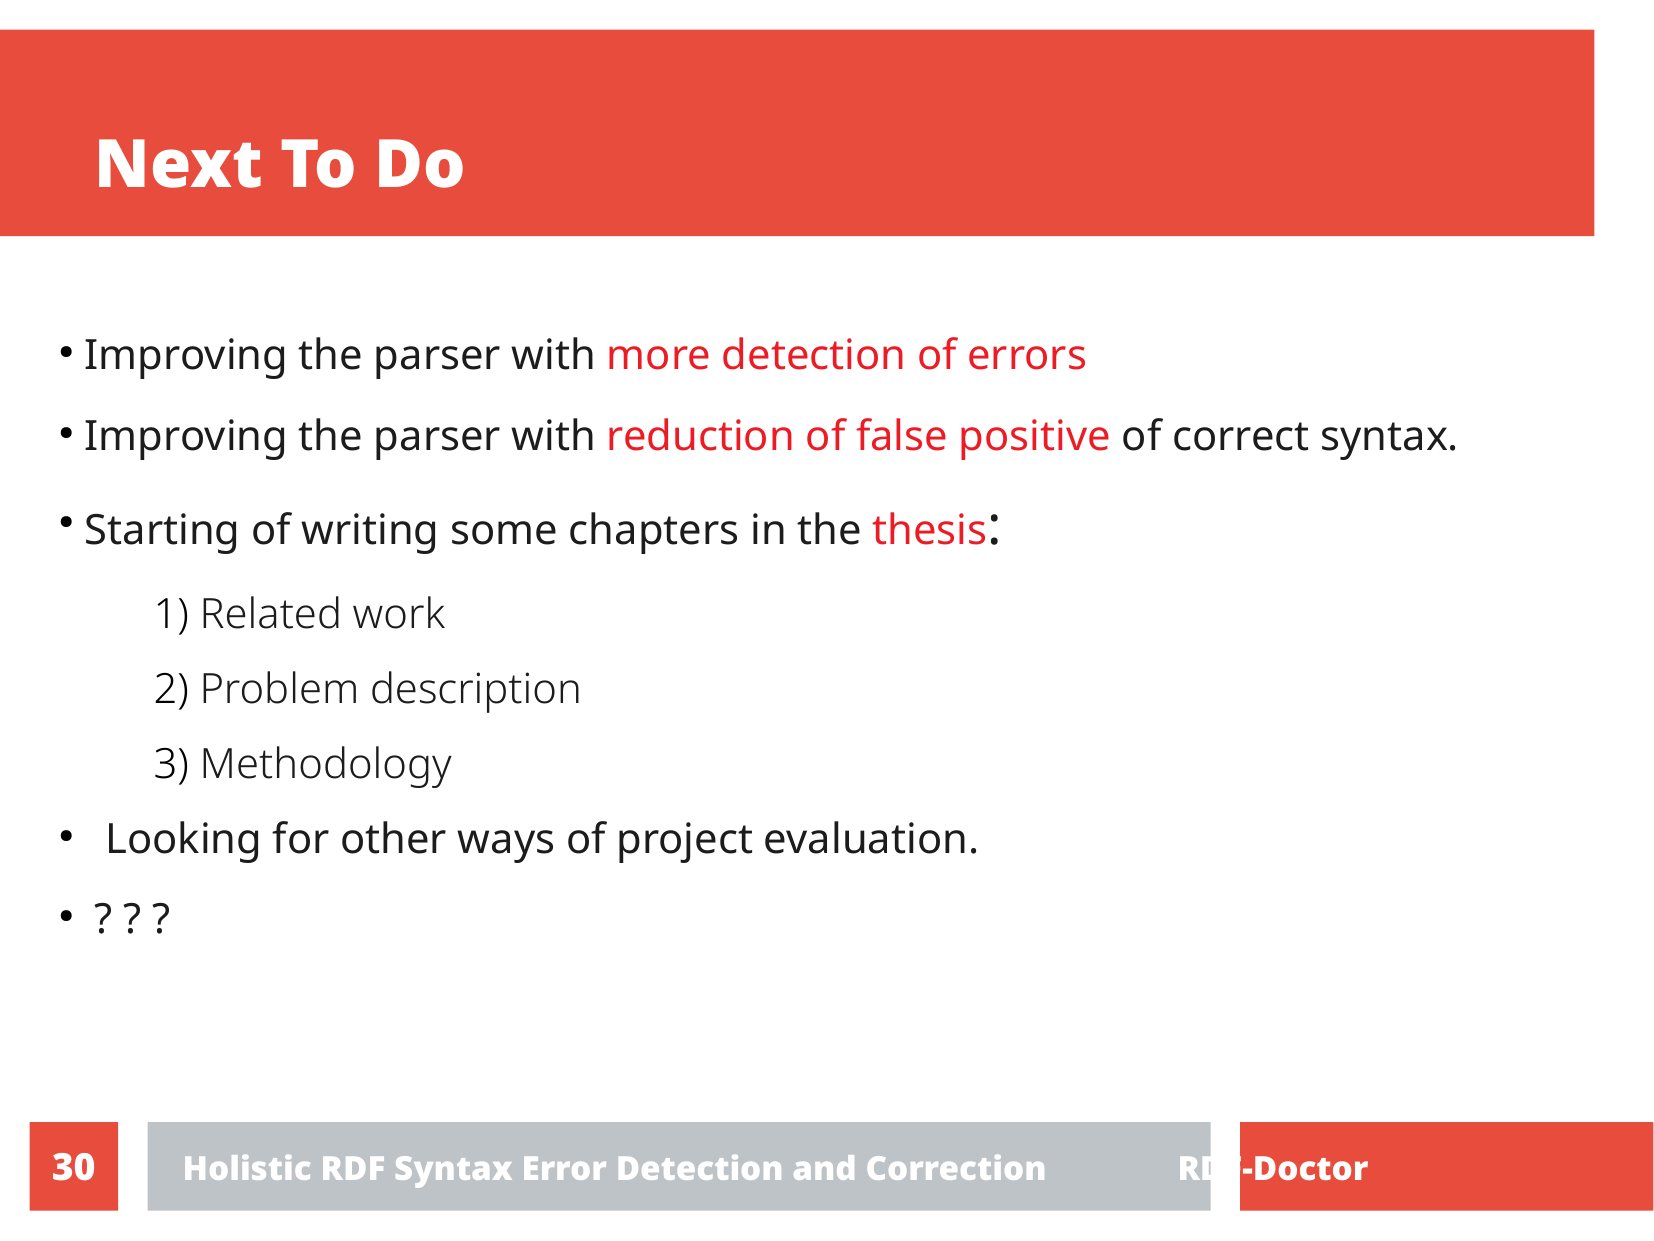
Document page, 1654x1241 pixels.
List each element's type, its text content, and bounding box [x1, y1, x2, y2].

list Improving the parser with more detection of errors Improving the parser with reduction of false positive of correct syntax. Starting of writing some chapters in the thesis: Related work Problem description Methodology Looking for other ways of project evaluation. ? ? ? [59, 324, 1565, 1093]
title Next To Do [59, 59, 1595, 207]
text_box Holistic RDF Syntax Error Detection and Correction RDF-Doctor [182, 1137, 1638, 1191]
